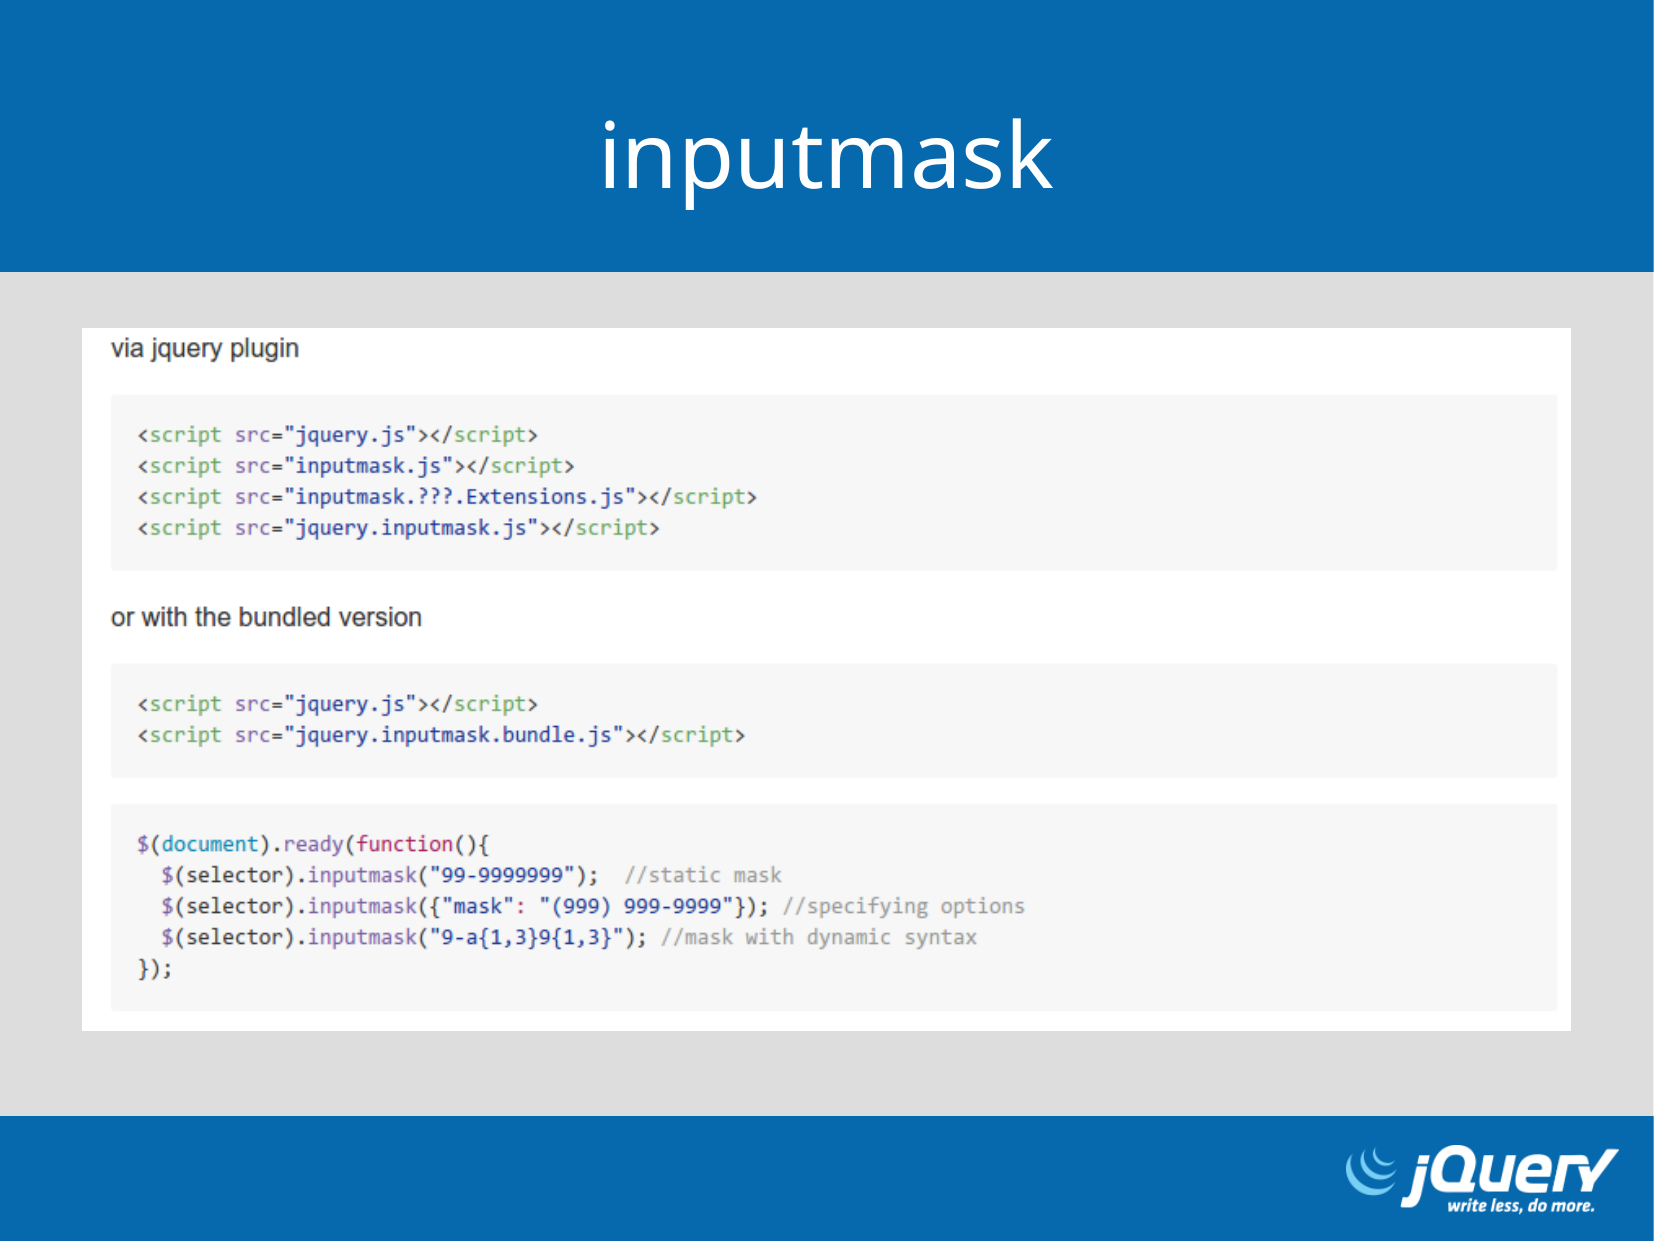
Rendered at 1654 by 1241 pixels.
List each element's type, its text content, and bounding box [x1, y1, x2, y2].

title inputmask [82, 49, 1571, 257]
picture [82, 328, 1571, 1031]
picture [0, 1116, 1654, 1241]
picture [0, 0, 1654, 272]
